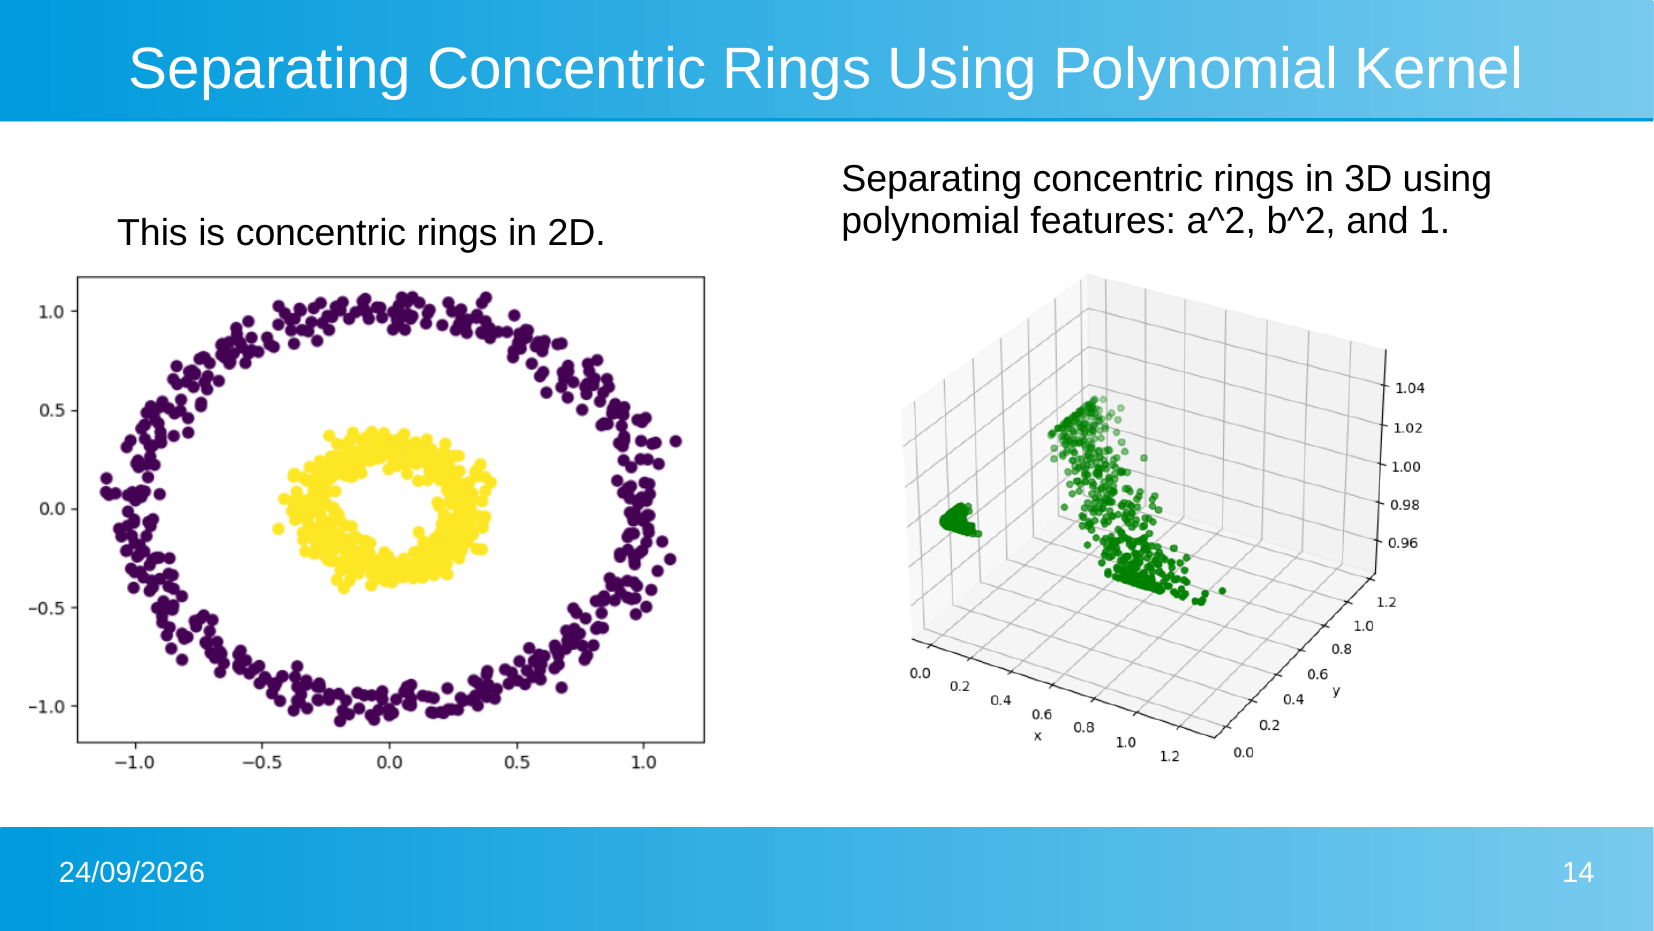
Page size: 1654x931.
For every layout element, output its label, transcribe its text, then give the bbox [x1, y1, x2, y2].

text_box This is concentric rings in 2D. [102, 204, 723, 262]
picture [863, 291, 1447, 780]
title Separating Concentric Rings Using Polynomial Kernel [59, 29, 1595, 108]
picture [29, 265, 723, 787]
text_box Separating concentric rings in 3D using polynomial features: a^2, b^2, and 1. [826, 149, 1565, 291]
